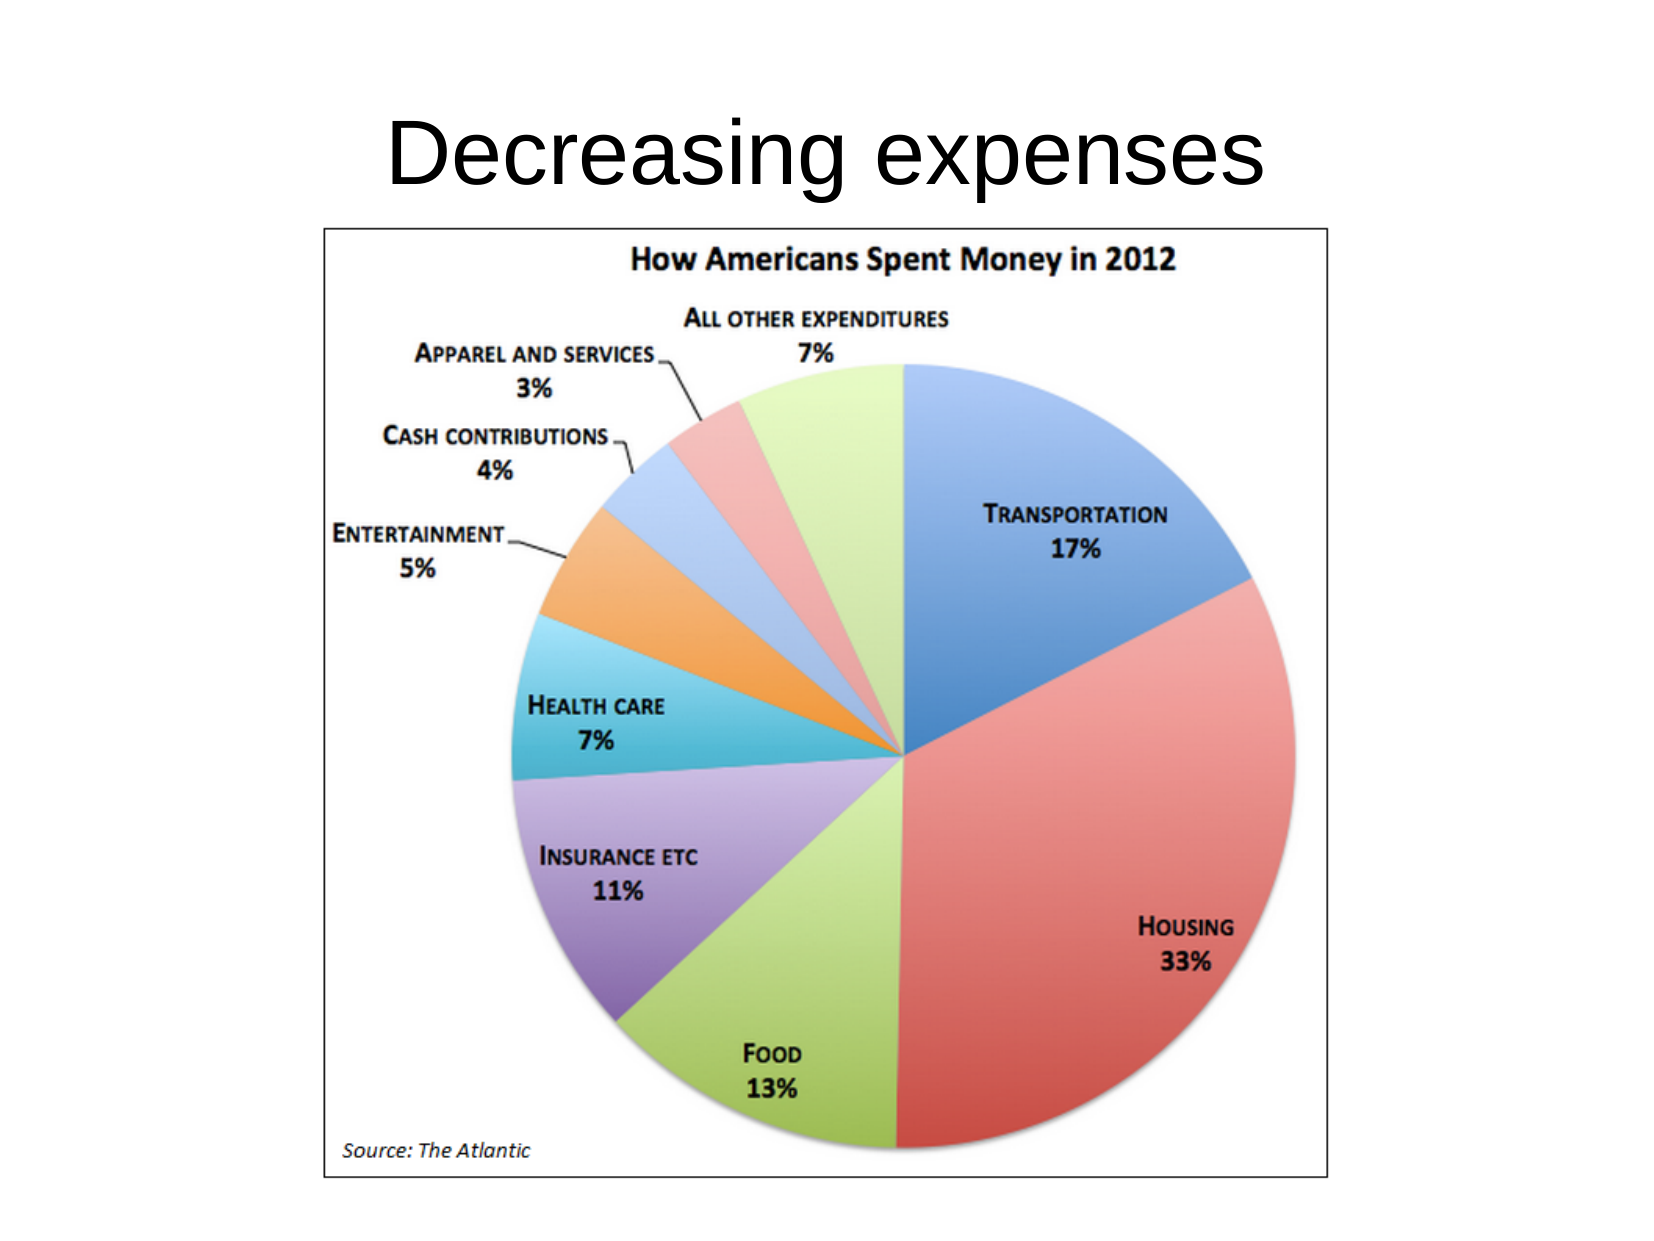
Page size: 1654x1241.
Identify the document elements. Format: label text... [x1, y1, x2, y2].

title Decreasing expenses [82, 49, 1571, 257]
picture [316, 222, 1333, 1186]
